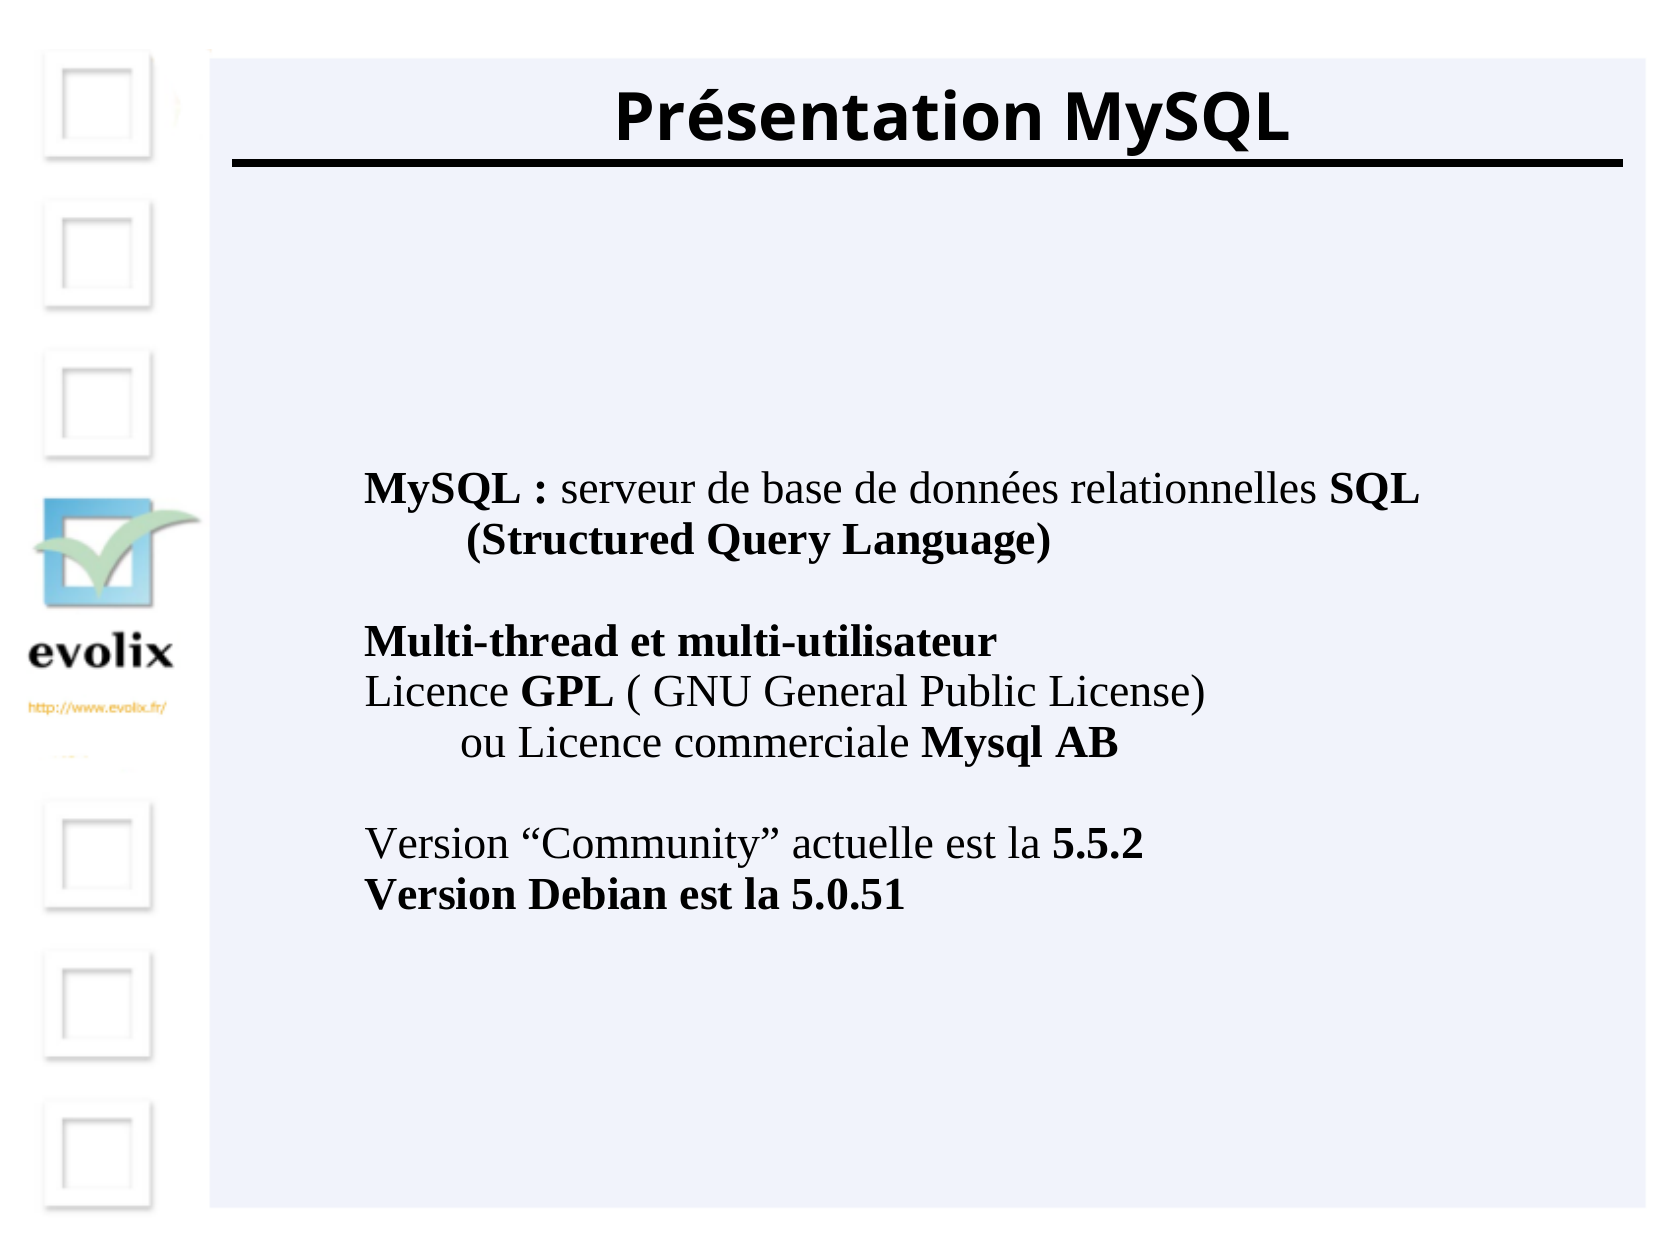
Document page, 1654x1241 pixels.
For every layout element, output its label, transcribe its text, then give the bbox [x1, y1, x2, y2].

picture [0, 49, 1654, 1218]
subtitle MySQL : serveur de base de données relationnelles SQL (Structured Query Language) Multi-thread et multi-utilisateur Licence GPL ( GNU General Public License) ou Licence commerciale Mysql AB Version “Community” actuelle est la 5.5.2 Version Debian est la 5.0.51 [364, 251, 1569, 1131]
title Présentation MySQL [415, 0, 1490, 230]
